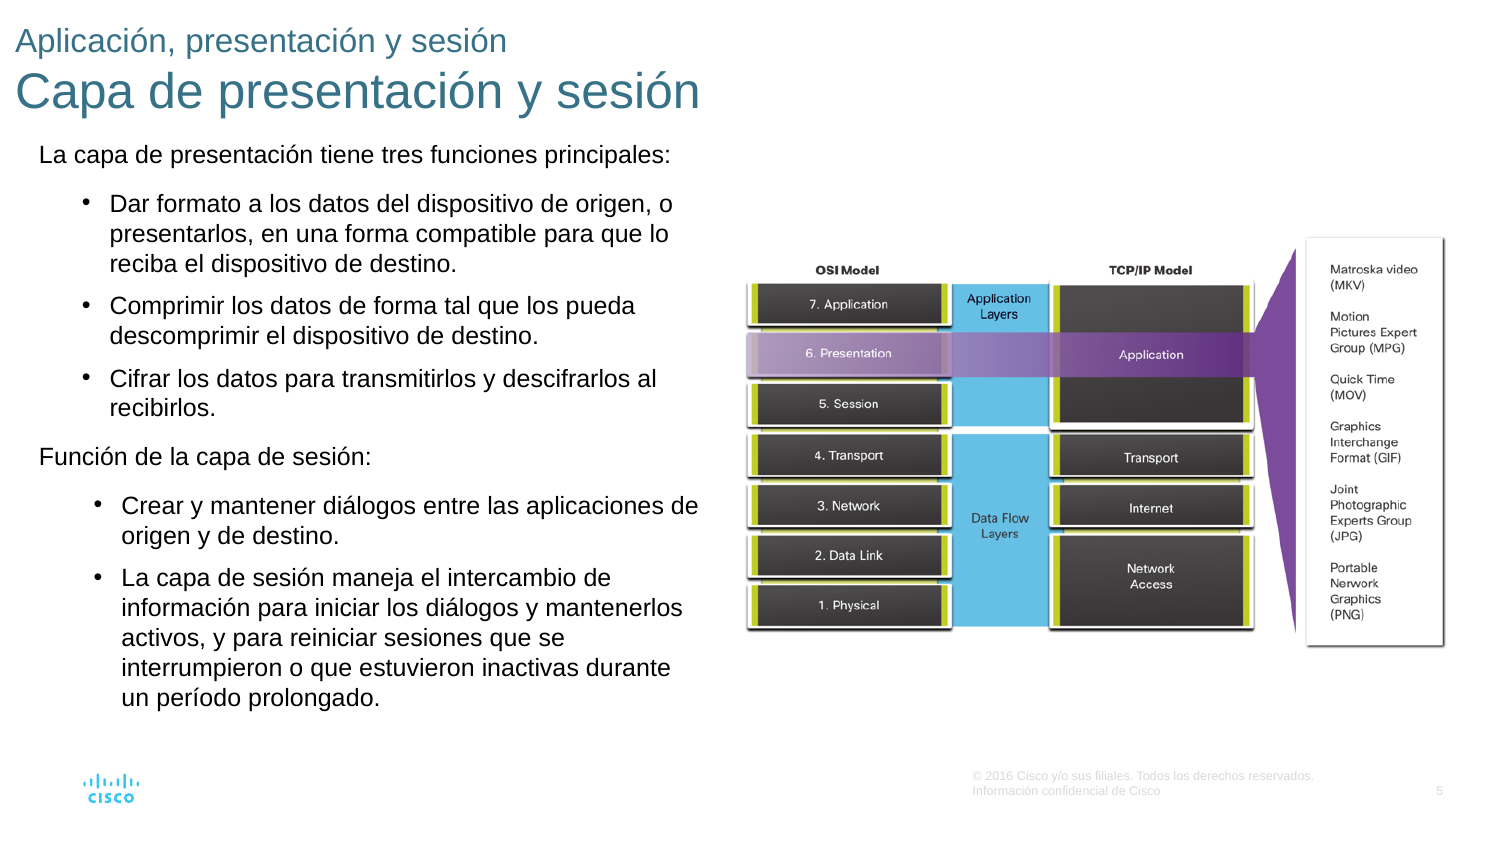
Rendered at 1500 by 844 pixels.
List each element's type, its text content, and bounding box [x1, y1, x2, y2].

title Aplicación, presentación y sesión Capa de presentación y sesión [0, 6, 1500, 131]
list La capa de presentación tiene tres funciones principales: Dar formato a los datos del dispositivo de origen, o presentarlos, en una forma compatible para que lo reciba el dispositivo de destino. Comprimir los datos de forma tal que los pueda descomprimir el dispositivo de destino. Cifrar los datos para transmitirlos y descifrarlos al recibirlos. Función de la capa de sesión: Crear y mantener diálogos entre las aplicaciones de origen y de destino. La capa de sesión maneja el intercambio de información para iniciar los diálogos y mantenerlos activos, y para reiniciar sesiones que se interrumpieron o que estuvieron inactivas durante un período prolongado. [23, 131, 733, 756]
picture [732, 224, 1458, 657]
